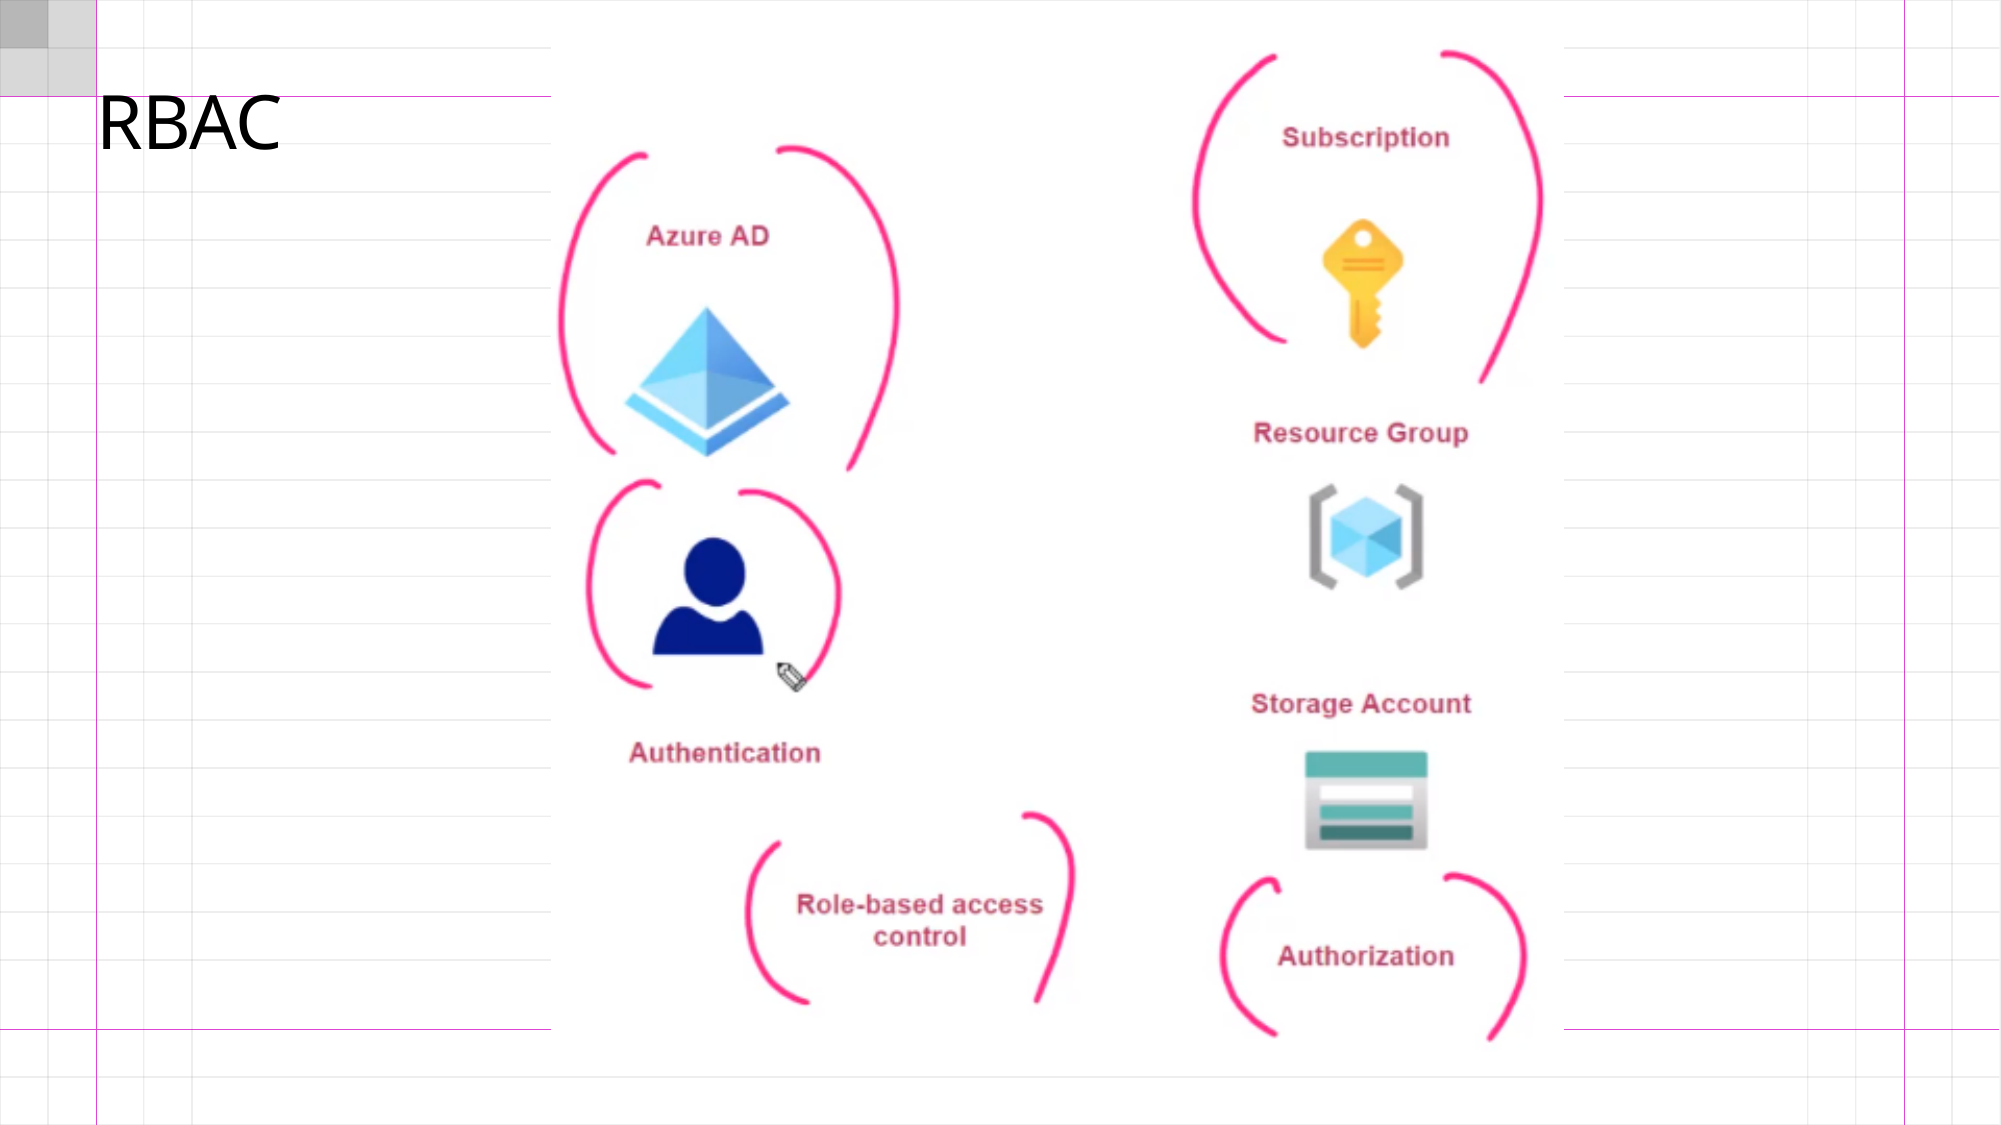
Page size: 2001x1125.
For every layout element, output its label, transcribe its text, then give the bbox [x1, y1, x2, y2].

title RBAC [96, 75, 551, 166]
picture [551, 40, 1564, 1072]
title RBAC [1564, 75, 1904, 166]
